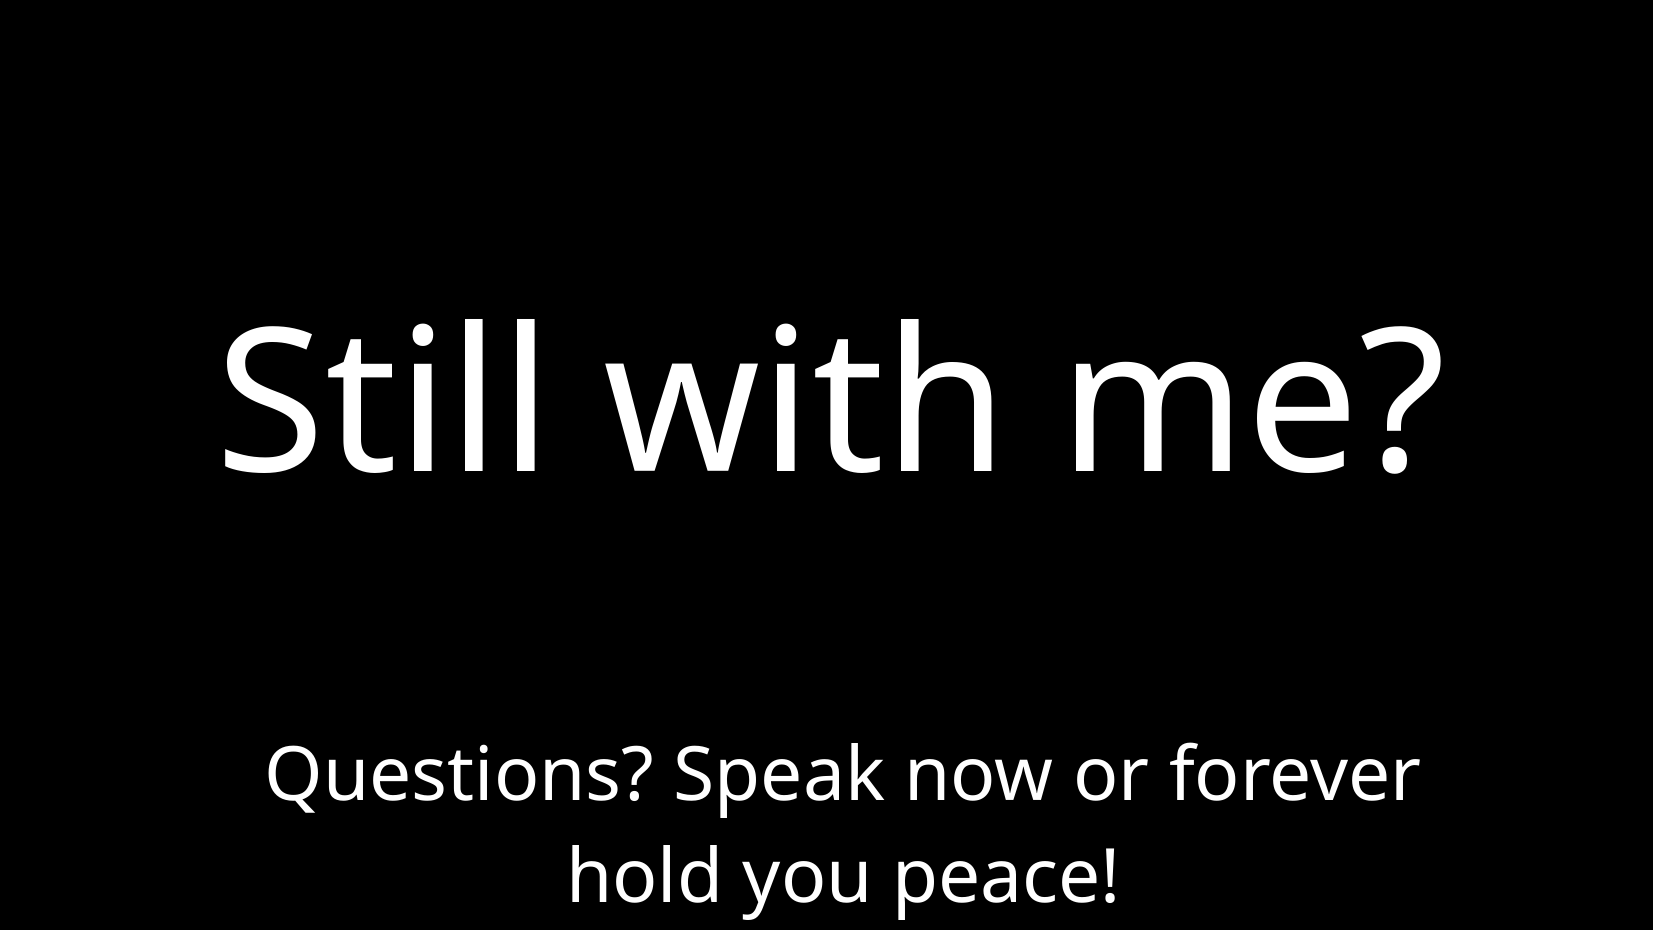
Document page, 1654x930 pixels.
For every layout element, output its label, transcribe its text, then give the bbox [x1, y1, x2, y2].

text_box Questions? Speak now or forever hold you peace! [225, 712, 1463, 878]
title Still with me? [87, 0, 1576, 826]
